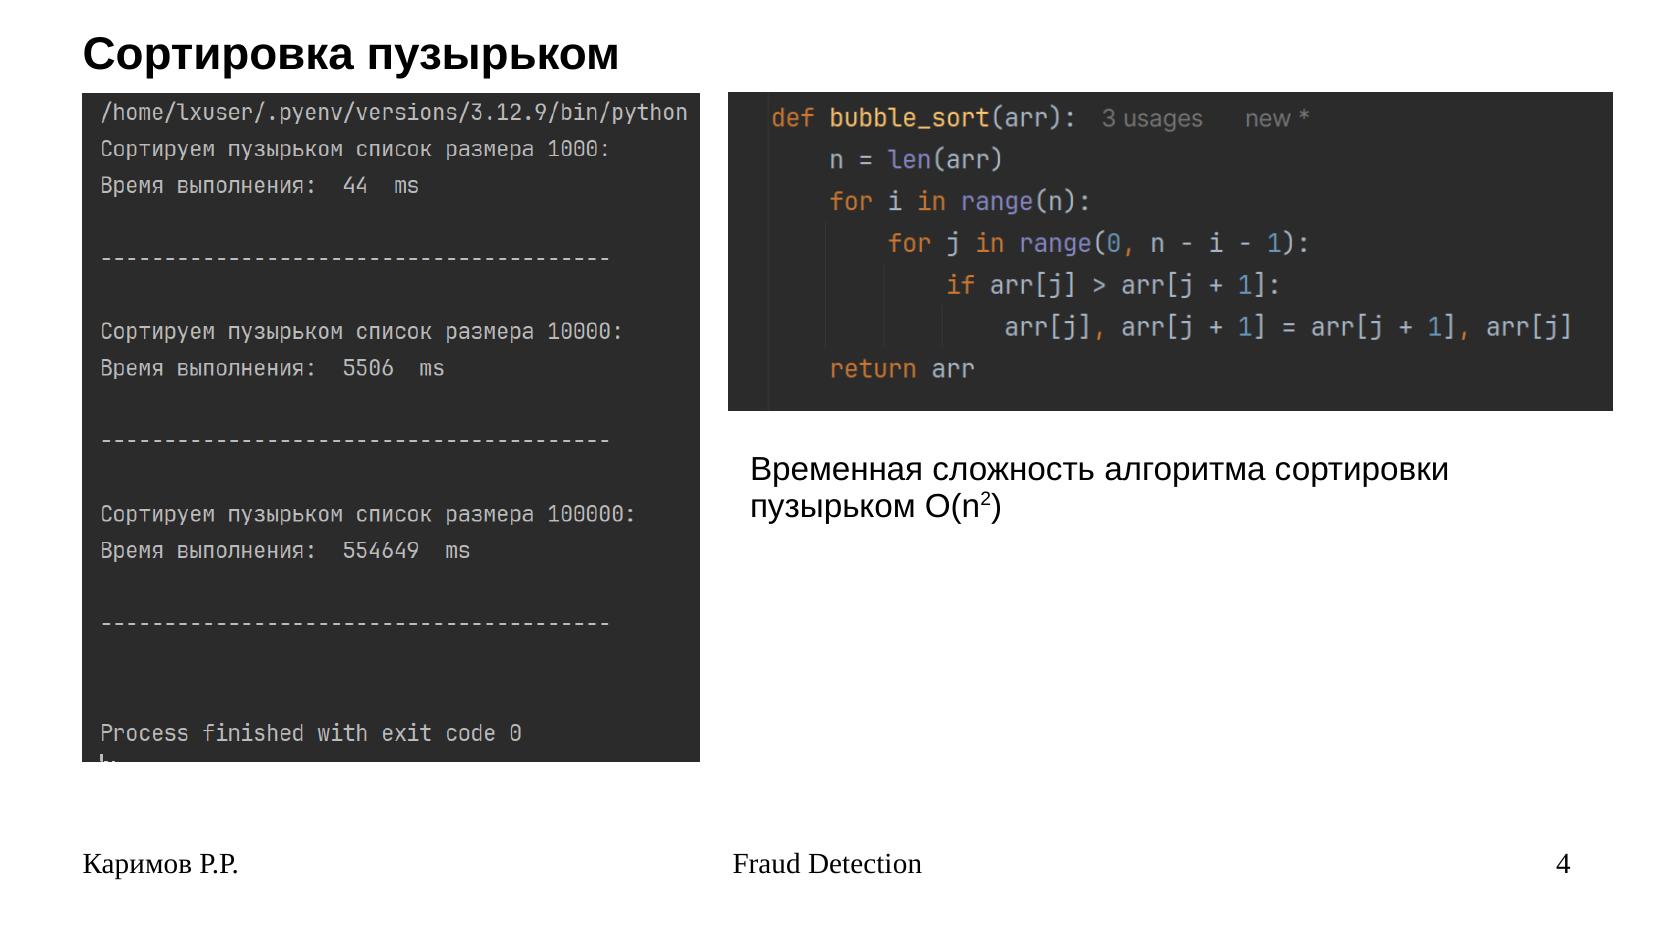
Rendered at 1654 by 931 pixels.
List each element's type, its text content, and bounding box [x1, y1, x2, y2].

title Сортировка пузырьком [82, 15, 1571, 91]
picture [82, 93, 700, 762]
list Временная сложность алгоритма сортировки пузырьком O(n2) [750, 450, 1601, 788]
picture [728, 92, 1613, 411]
